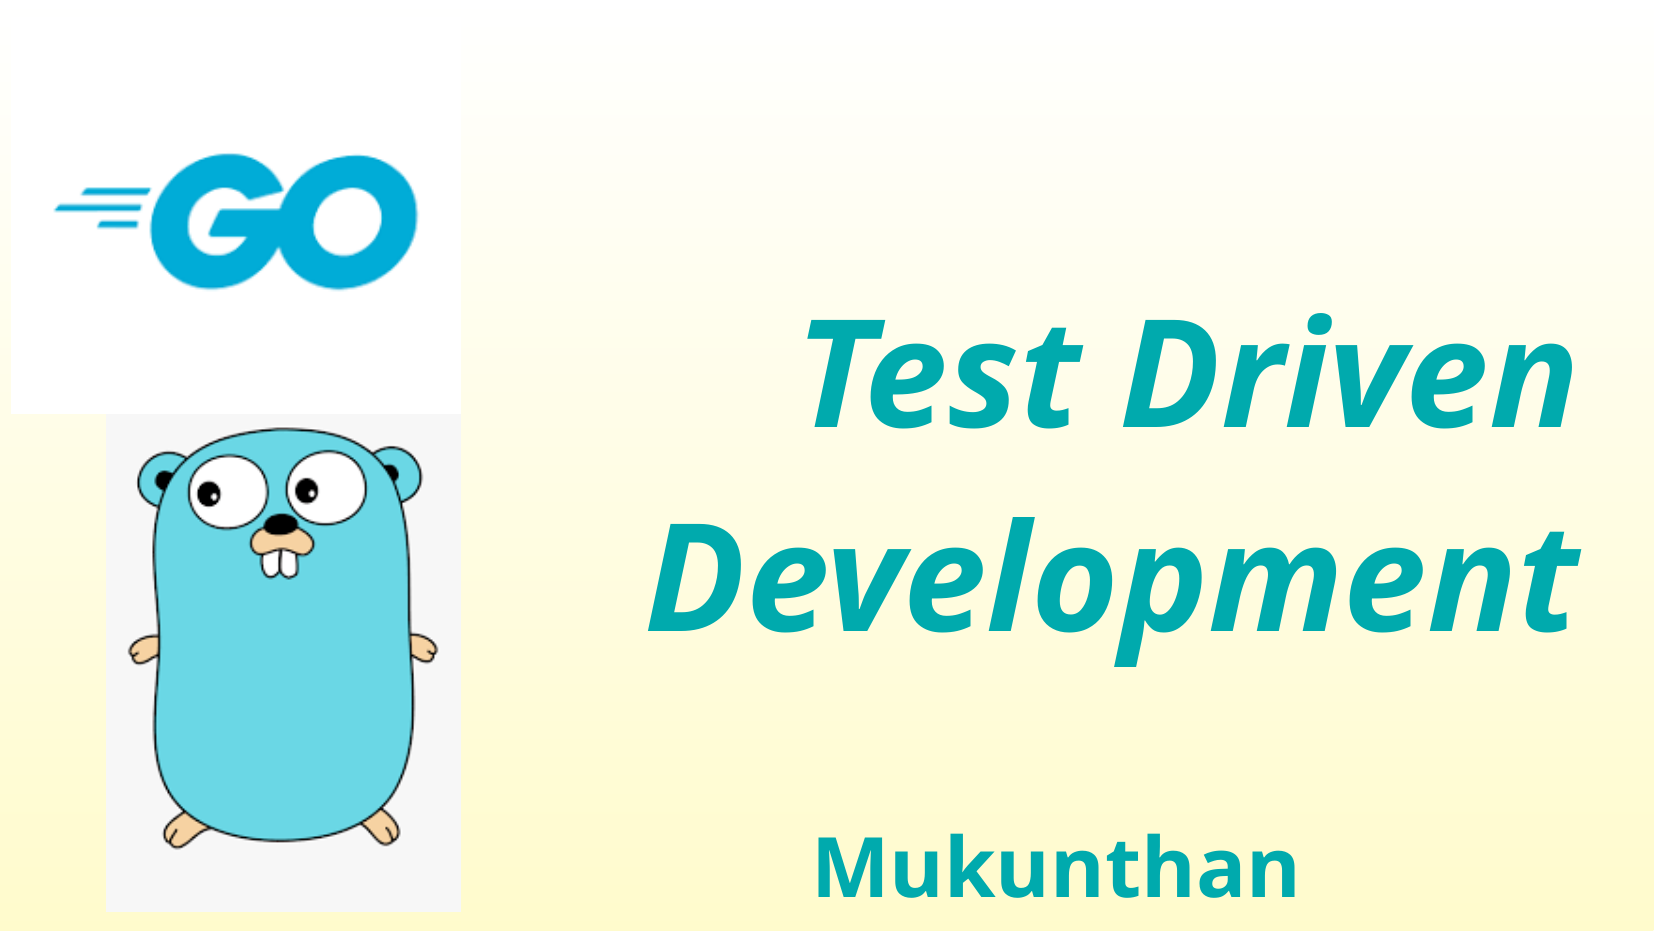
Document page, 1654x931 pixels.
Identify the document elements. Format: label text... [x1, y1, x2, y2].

picture [11, 17, 461, 913]
text_box Test Driven Development [472, 259, 1595, 626]
text_box Mukunthan Ragavan [796, 801, 1630, 910]
